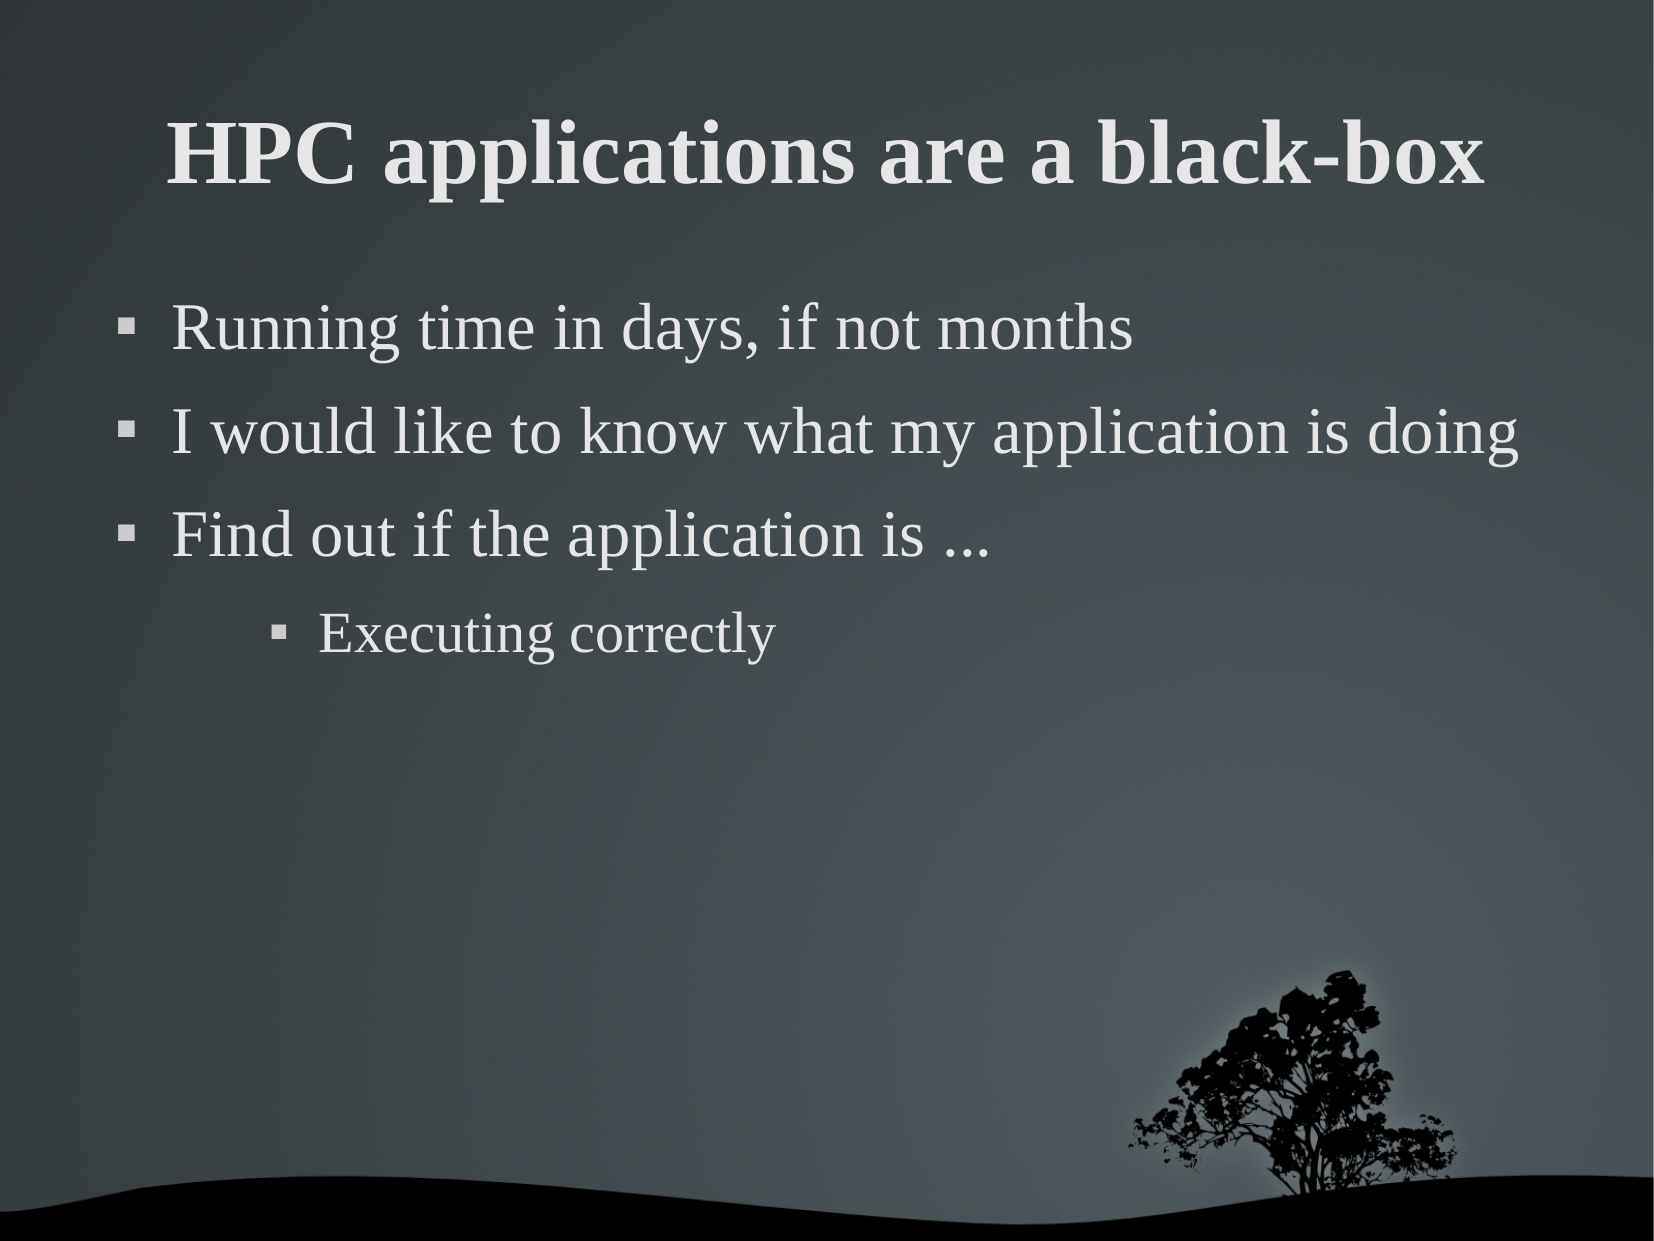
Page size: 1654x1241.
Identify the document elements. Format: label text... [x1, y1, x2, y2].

picture [0, 0, 1654, 1241]
title HPC applications are a black-box [82, 49, 1571, 257]
list Running time in days, if not months I would like to know what my application is doing Find out if the application is ... Executing correctly [82, 290, 1571, 1109]
